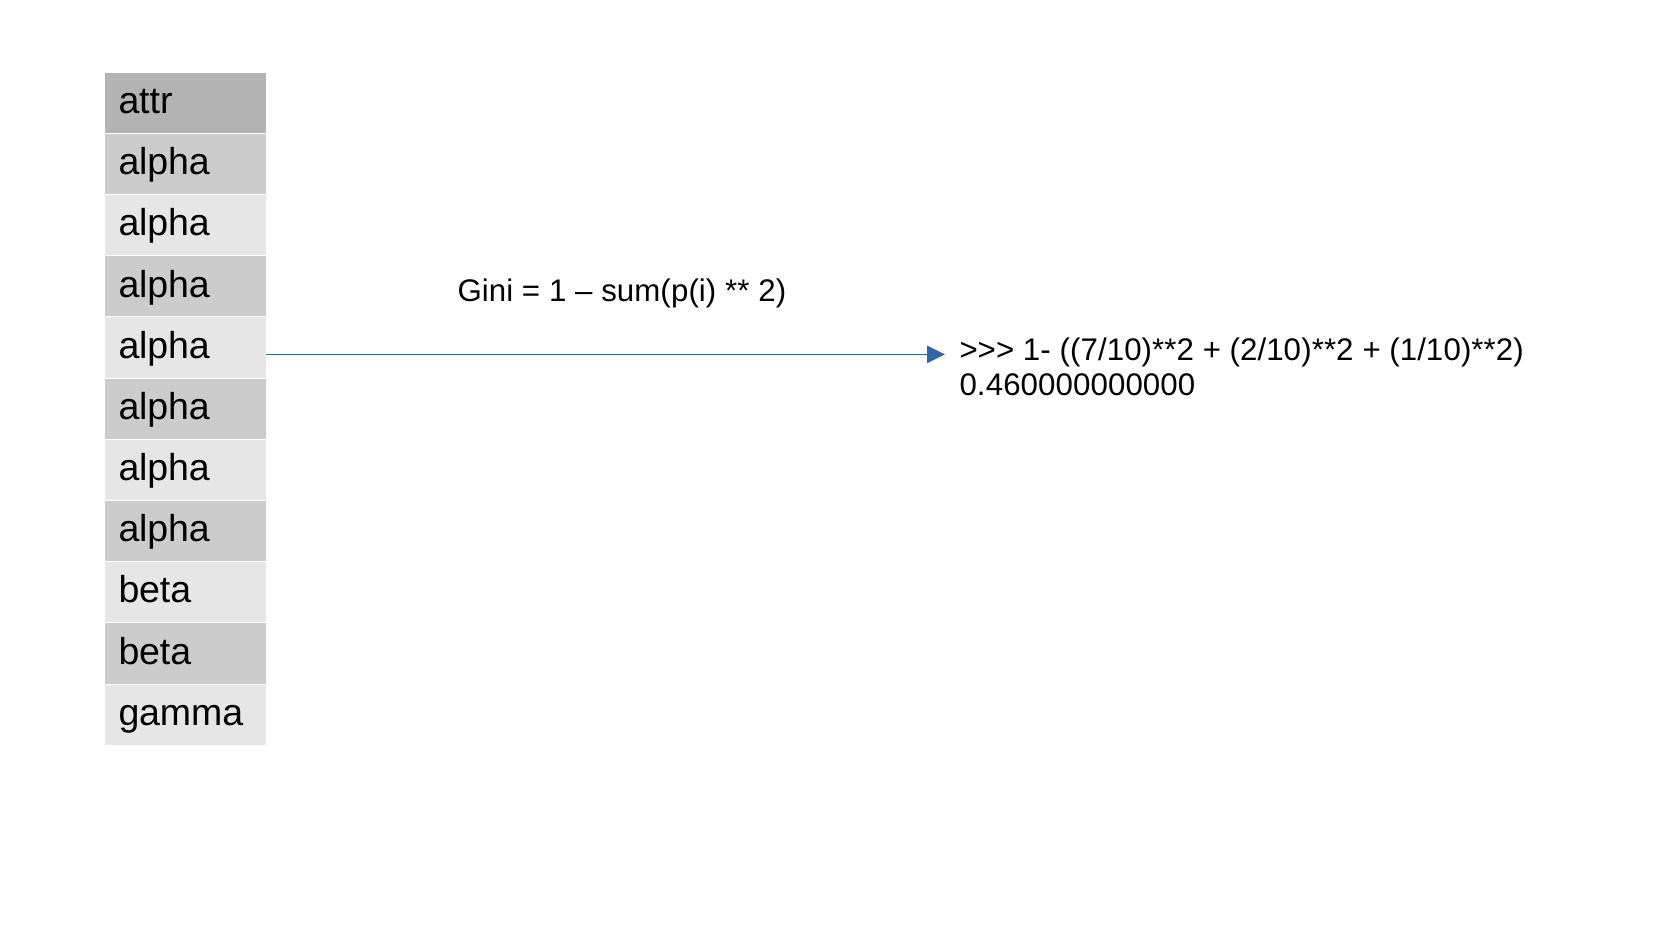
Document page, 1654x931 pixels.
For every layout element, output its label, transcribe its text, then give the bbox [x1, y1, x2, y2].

table_cell beta [105, 562, 266, 622]
table_cell gamma [105, 685, 266, 745]
table_header attr [105, 73, 266, 133]
table_cell alpha [105, 440, 266, 500]
text_box Gini = 1 – sum(p(i) ** 2) [442, 265, 886, 365]
table_cell alpha [105, 195, 266, 255]
table_cell beta [105, 623, 266, 684]
table_cell alpha [105, 134, 266, 194]
table_cell alpha [105, 501, 266, 561]
table_cell alpha [105, 256, 266, 316]
text_box >>> 1- ((7/10)**2 + (2/10)**2 + (1/10)**2) 0.460000000000 [944, 324, 1625, 466]
table_cell alpha [105, 379, 266, 439]
table_cell alpha [105, 317, 266, 378]
